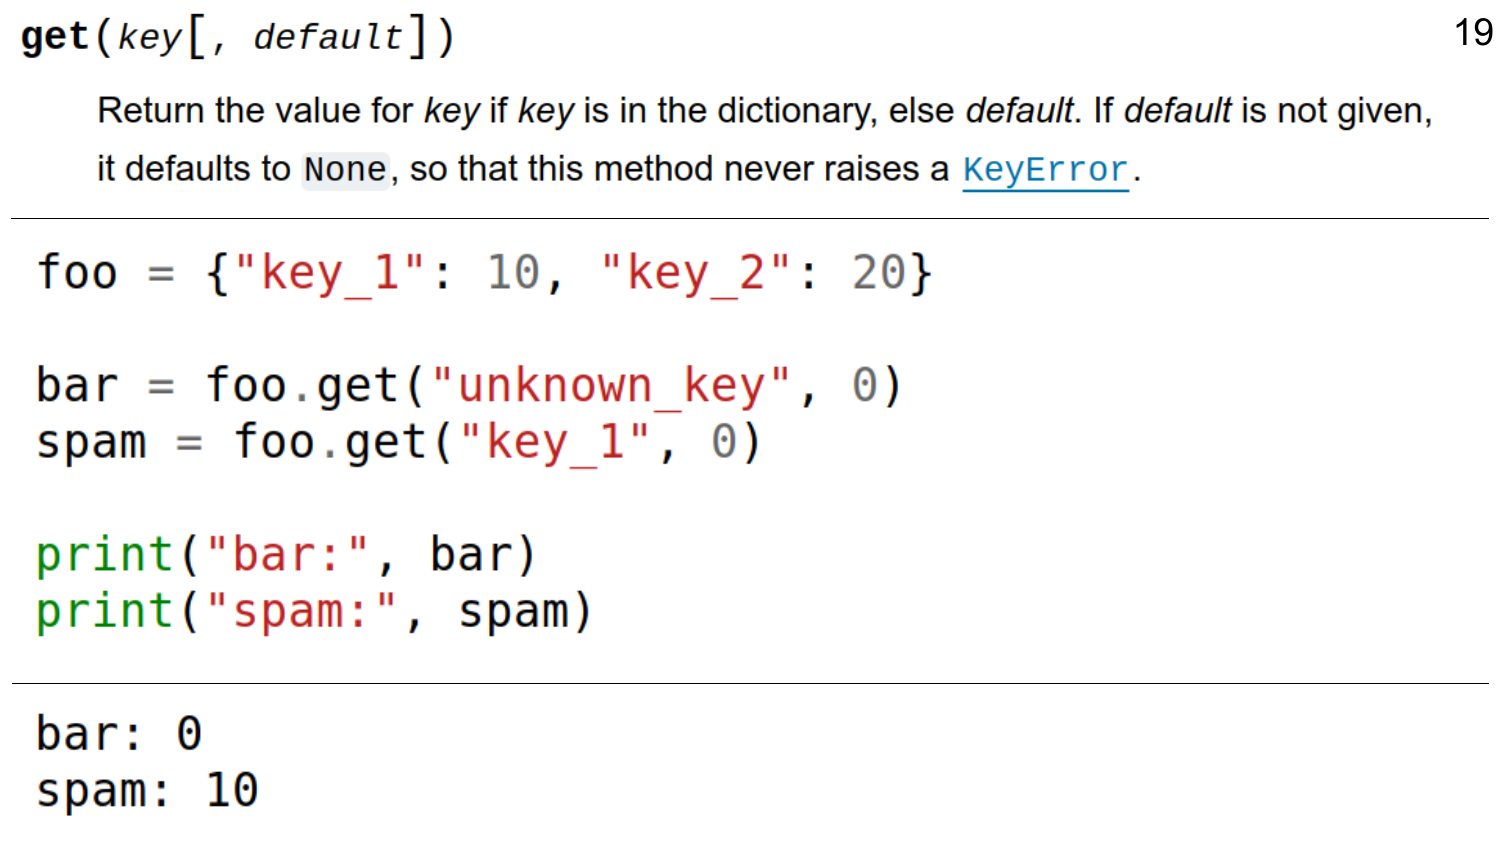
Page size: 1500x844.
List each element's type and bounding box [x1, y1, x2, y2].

picture [25, 700, 268, 820]
picture [11, 5, 1446, 204]
picture [22, 237, 945, 649]
